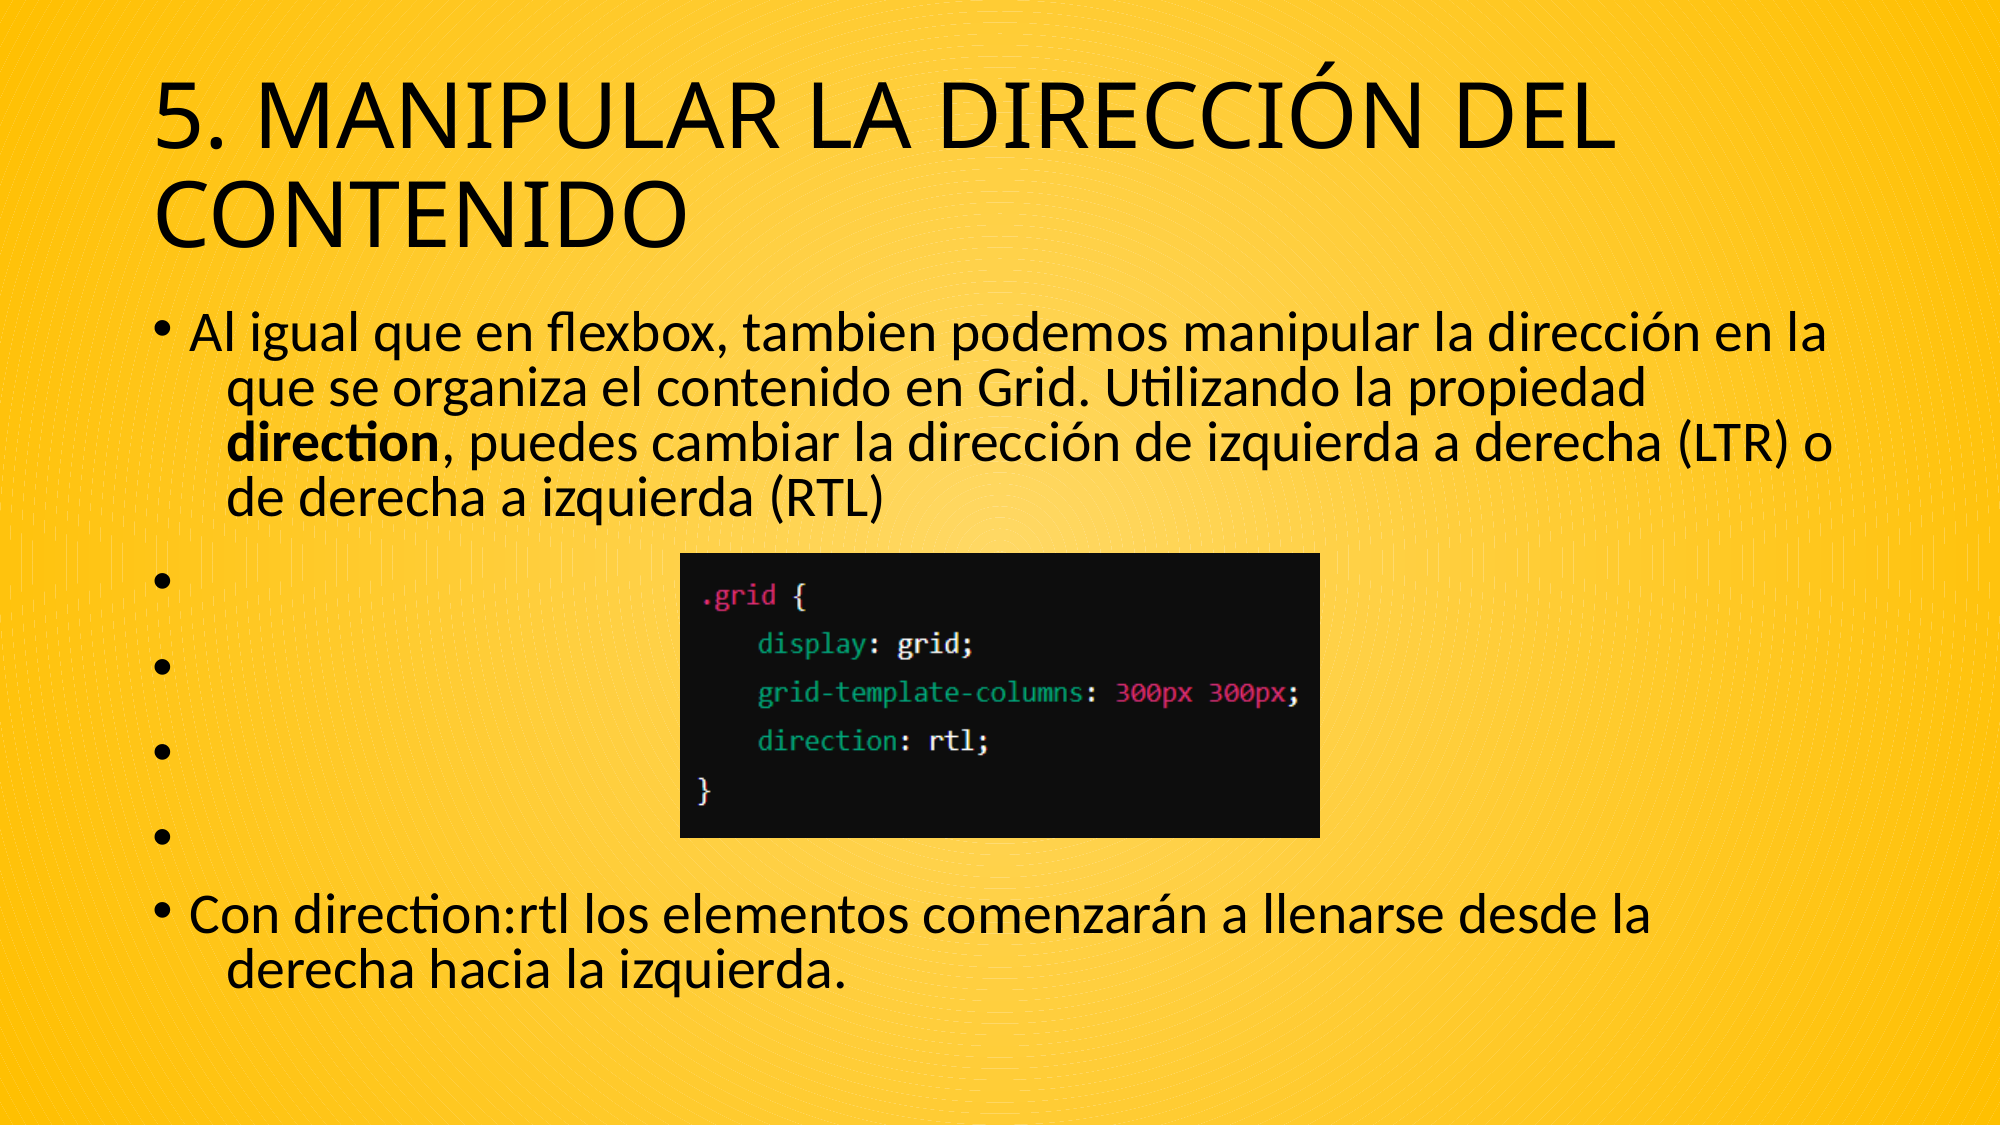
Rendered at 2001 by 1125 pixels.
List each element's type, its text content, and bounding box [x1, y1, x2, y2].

title 5. MANIPULAR LA DIRECCIÓN DEL CONTENIDO [137, 59, 1863, 278]
list Al igual que en flexbox, tambien podemos manipular la dirección en la que se organiza el contenido en Grid. Utilizando la propiedad direction, puedes cambiar la dirección de izquierda a derecha (LTR) o de derecha a izquierda (RTL) Con direction:rtl los elementos comenzarán a llenarse desde la derecha hacia la izquierda. [137, 299, 1863, 1014]
picture [680, 553, 1320, 838]
